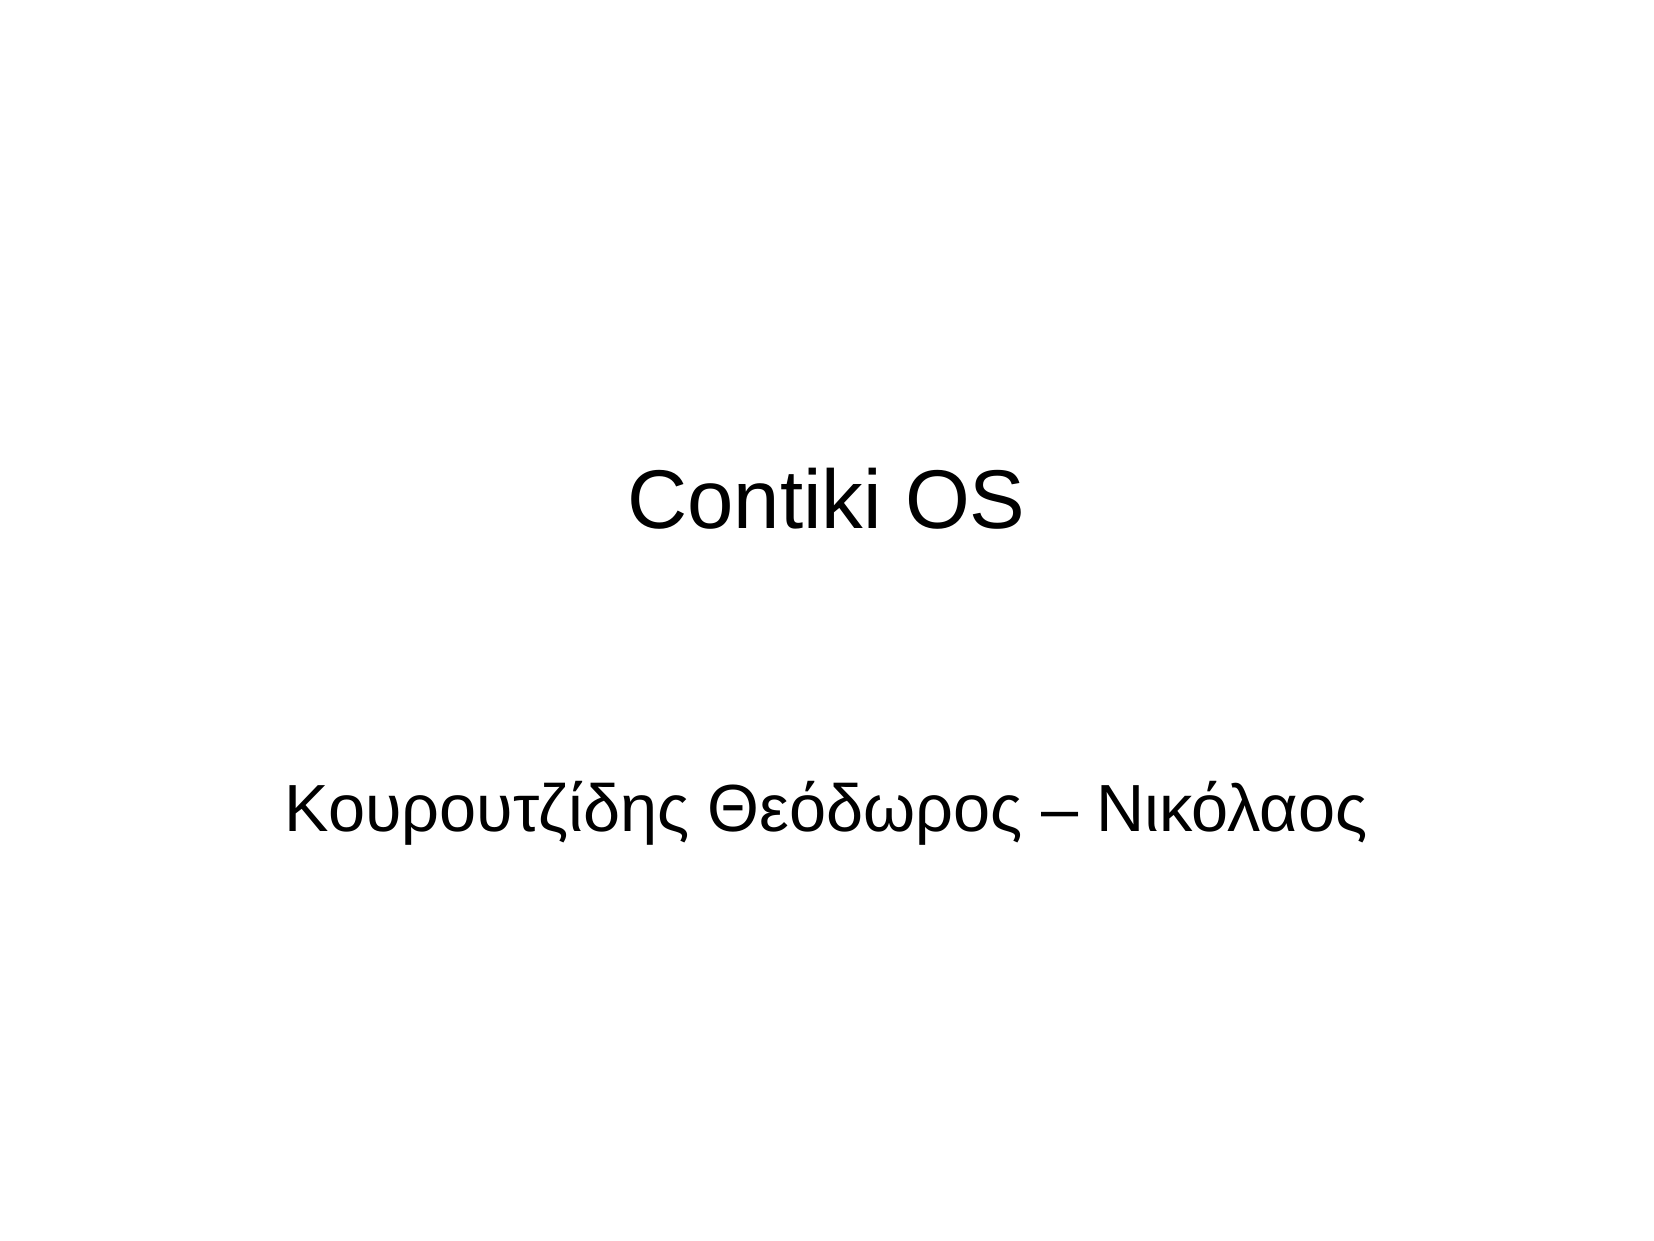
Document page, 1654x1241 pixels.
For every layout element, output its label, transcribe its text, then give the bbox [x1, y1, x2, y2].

subtitle Contiki OS Κουρουτζίδης Θεόδωρος – Νικόλαος [82, 290, 1571, 1010]
